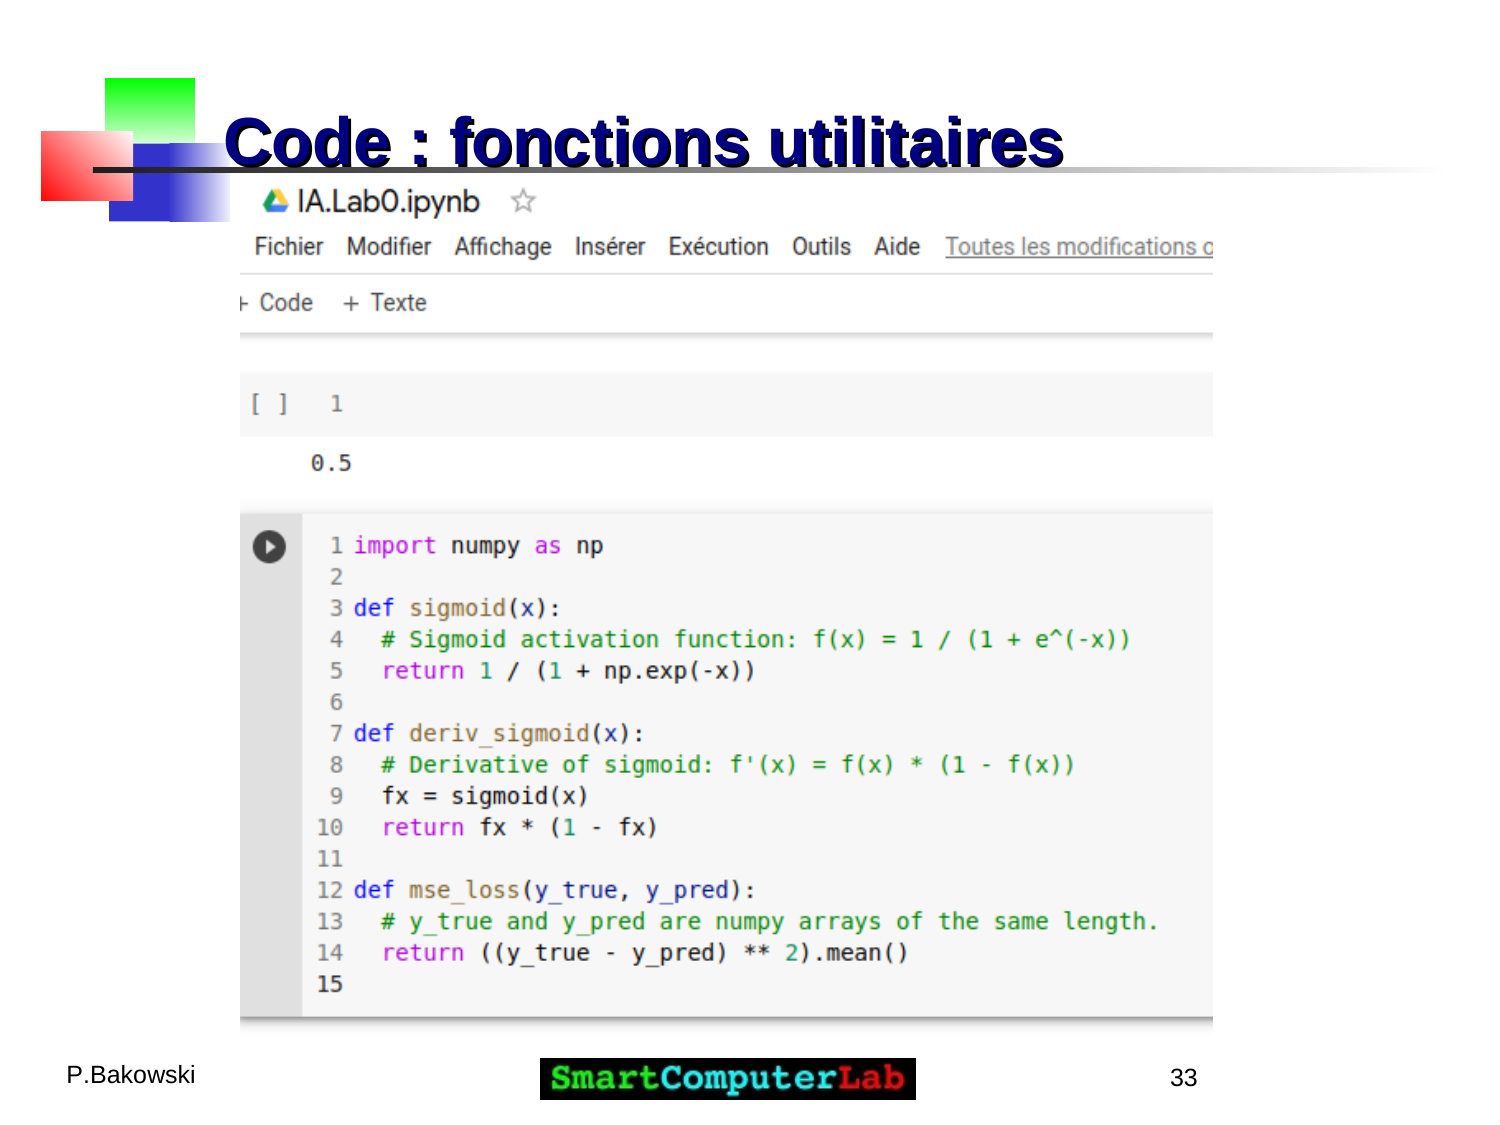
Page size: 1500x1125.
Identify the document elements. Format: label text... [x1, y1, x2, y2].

picture [540, 1058, 916, 1100]
title Code : fonctions utilitaires [209, 90, 1260, 186]
picture [240, 181, 1213, 1051]
